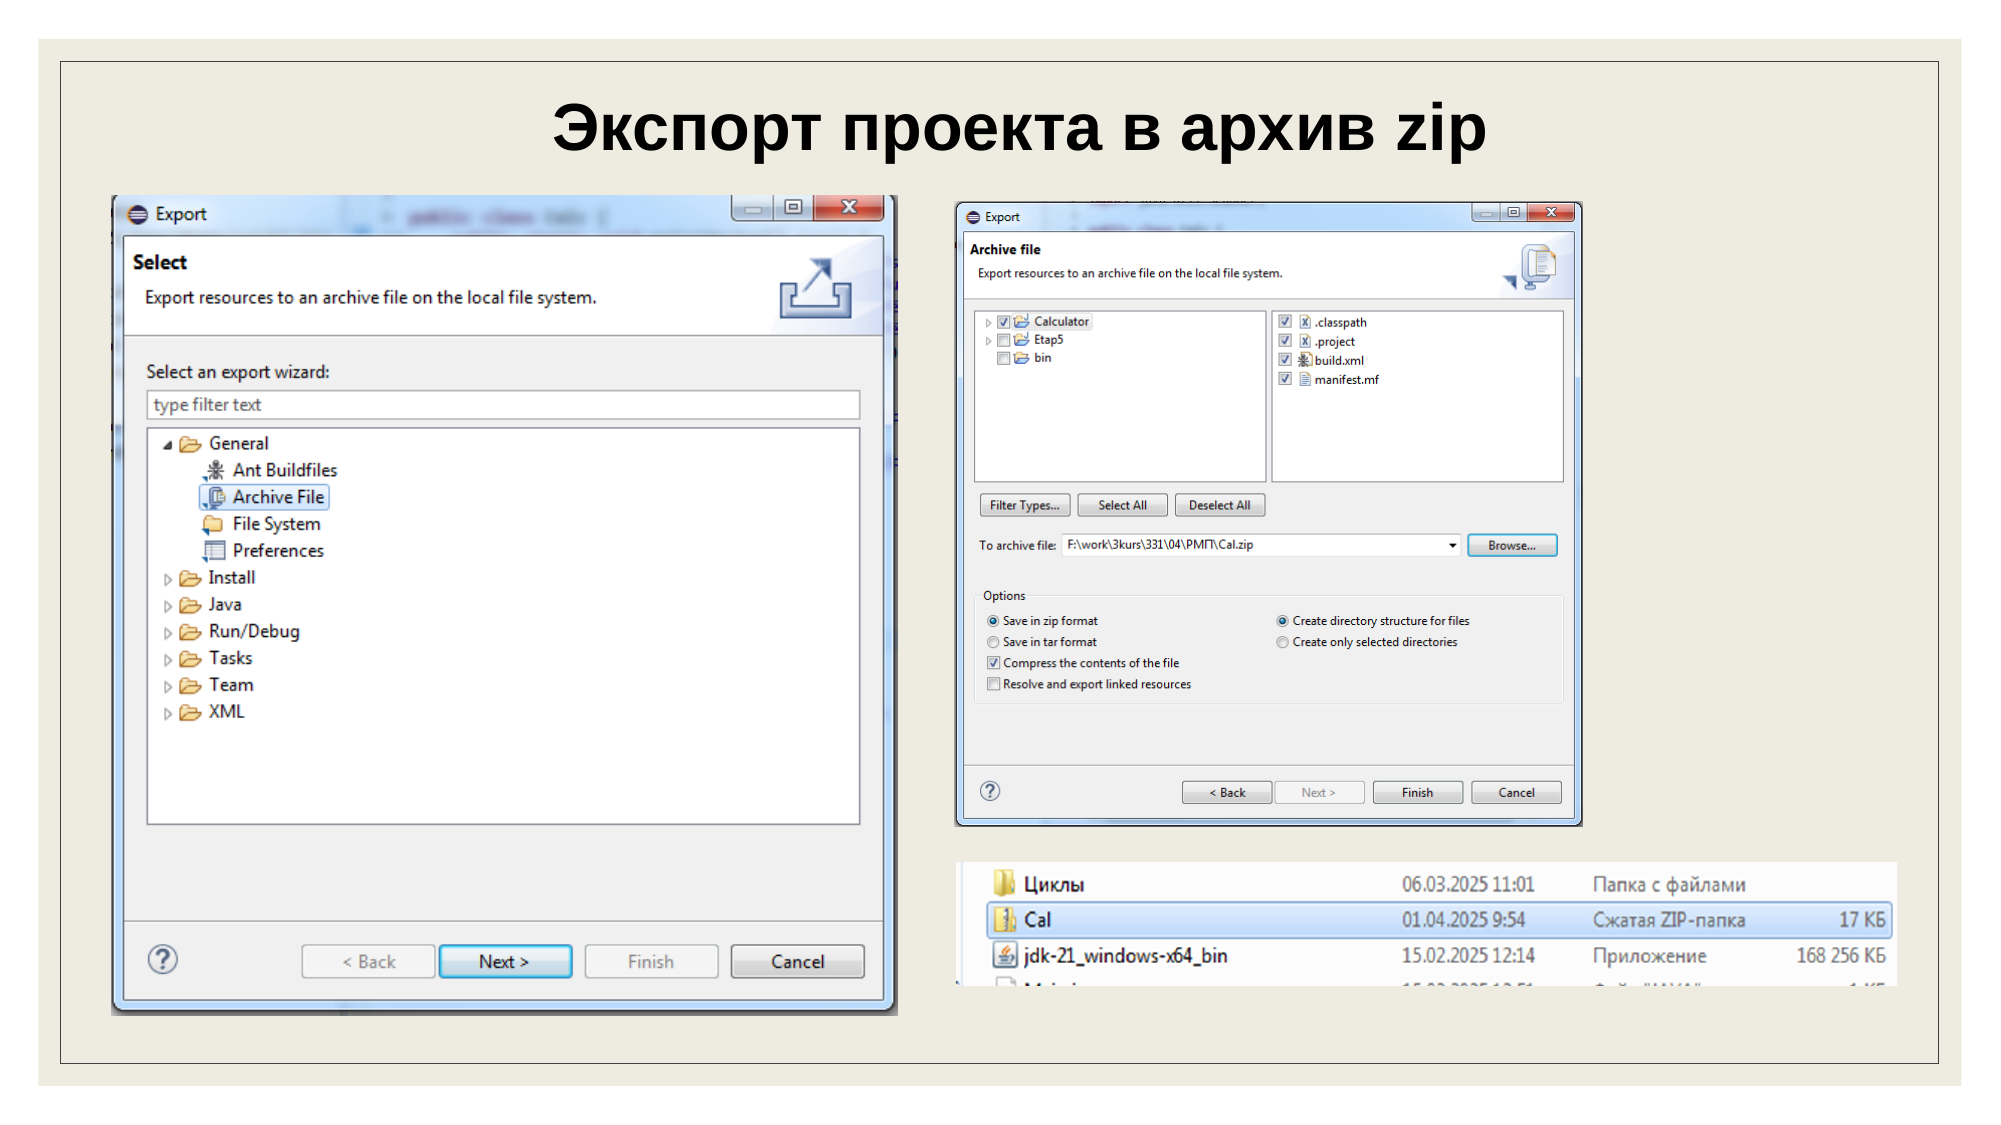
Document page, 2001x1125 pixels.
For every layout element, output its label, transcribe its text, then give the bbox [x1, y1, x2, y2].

text_box Экспорт проекта в архив zip [537, 82, 1825, 321]
picture [956, 862, 1897, 986]
picture [954, 321, 1583, 827]
picture [111, 195, 898, 1016]
